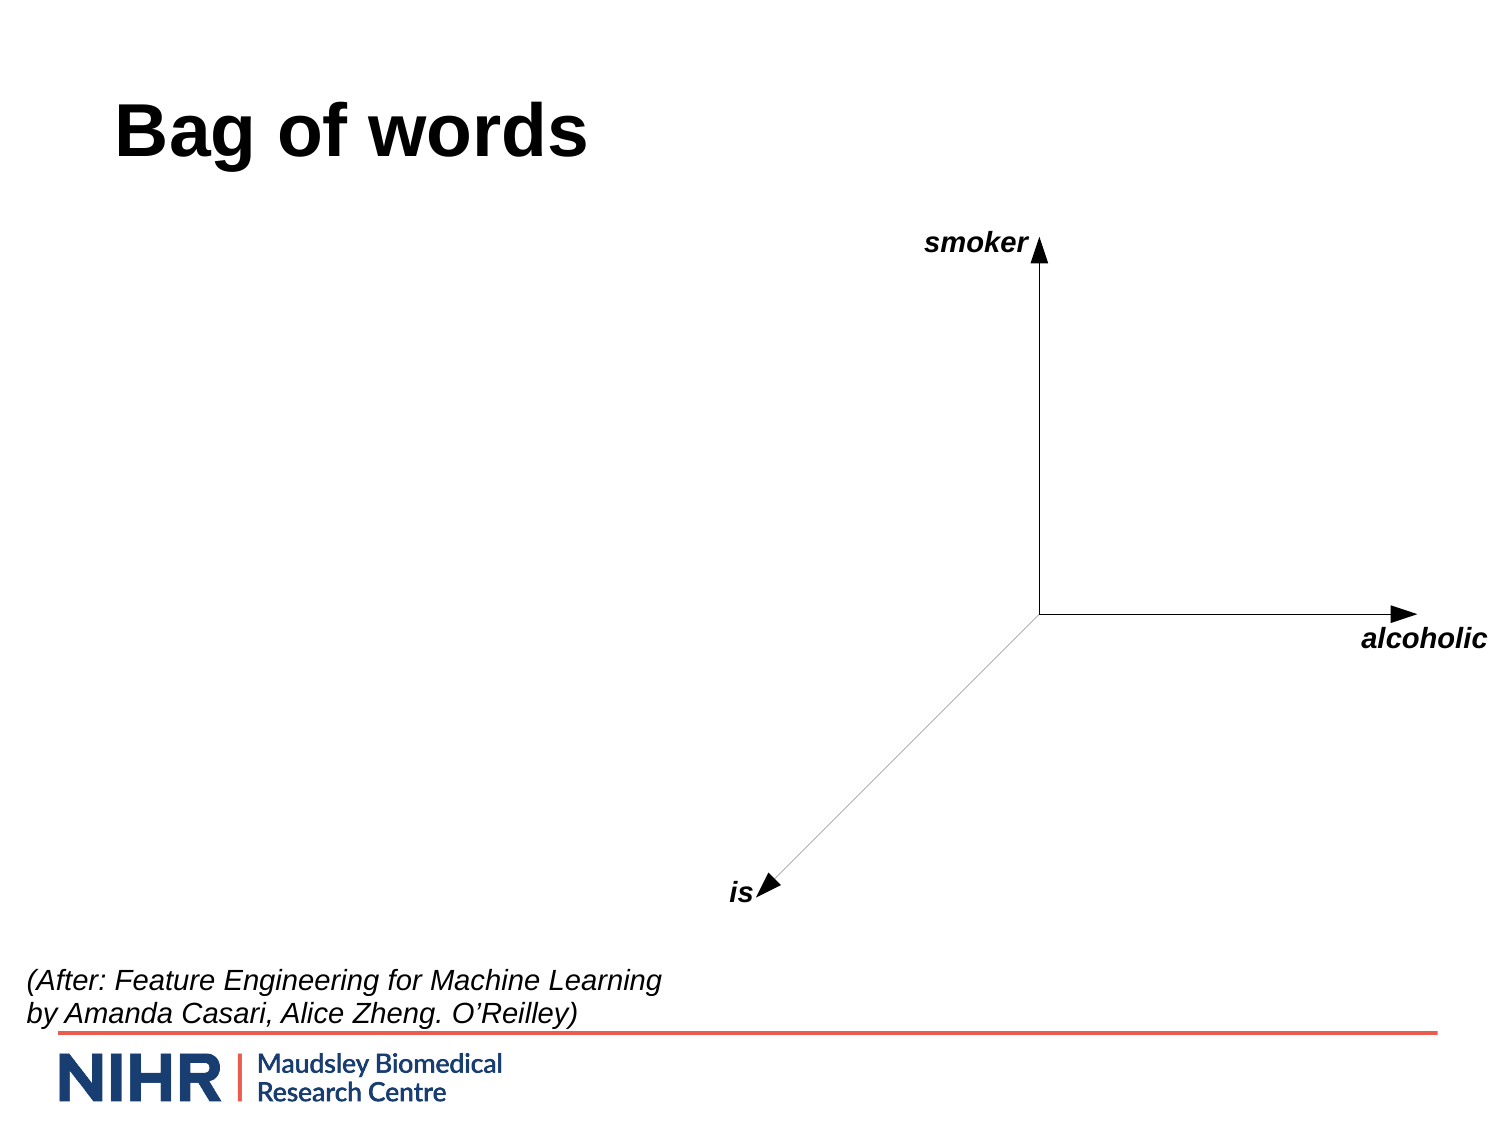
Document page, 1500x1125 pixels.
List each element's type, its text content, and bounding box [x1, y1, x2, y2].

text_box alcoholic [1346, 614, 1500, 662]
text_box Bag of words [100, 84, 1105, 180]
text_box smoker [909, 218, 1044, 267]
picture [29, 1038, 531, 1125]
text_box (After: Feature Engineering for Machine Learning by Amanda Casari, Alice Zheng. O’Reilley) [11, 956, 678, 1038]
text_box is [714, 868, 769, 916]
